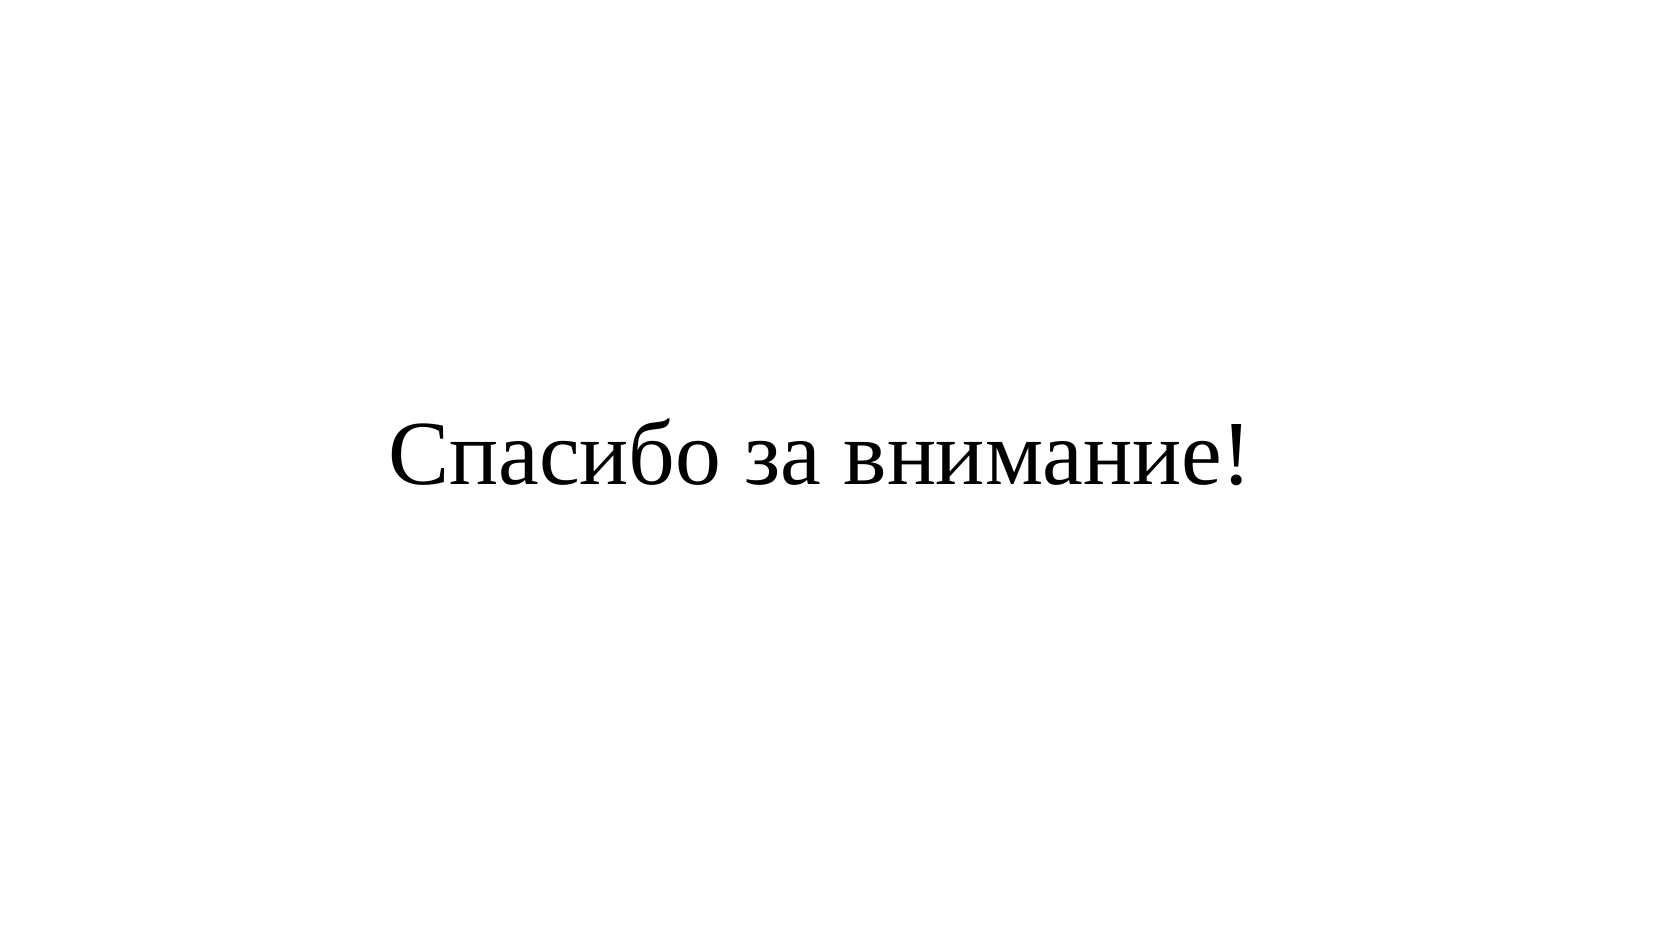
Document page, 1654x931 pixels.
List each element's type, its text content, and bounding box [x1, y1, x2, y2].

title Спасибо за внимание! [76, 376, 1565, 532]
